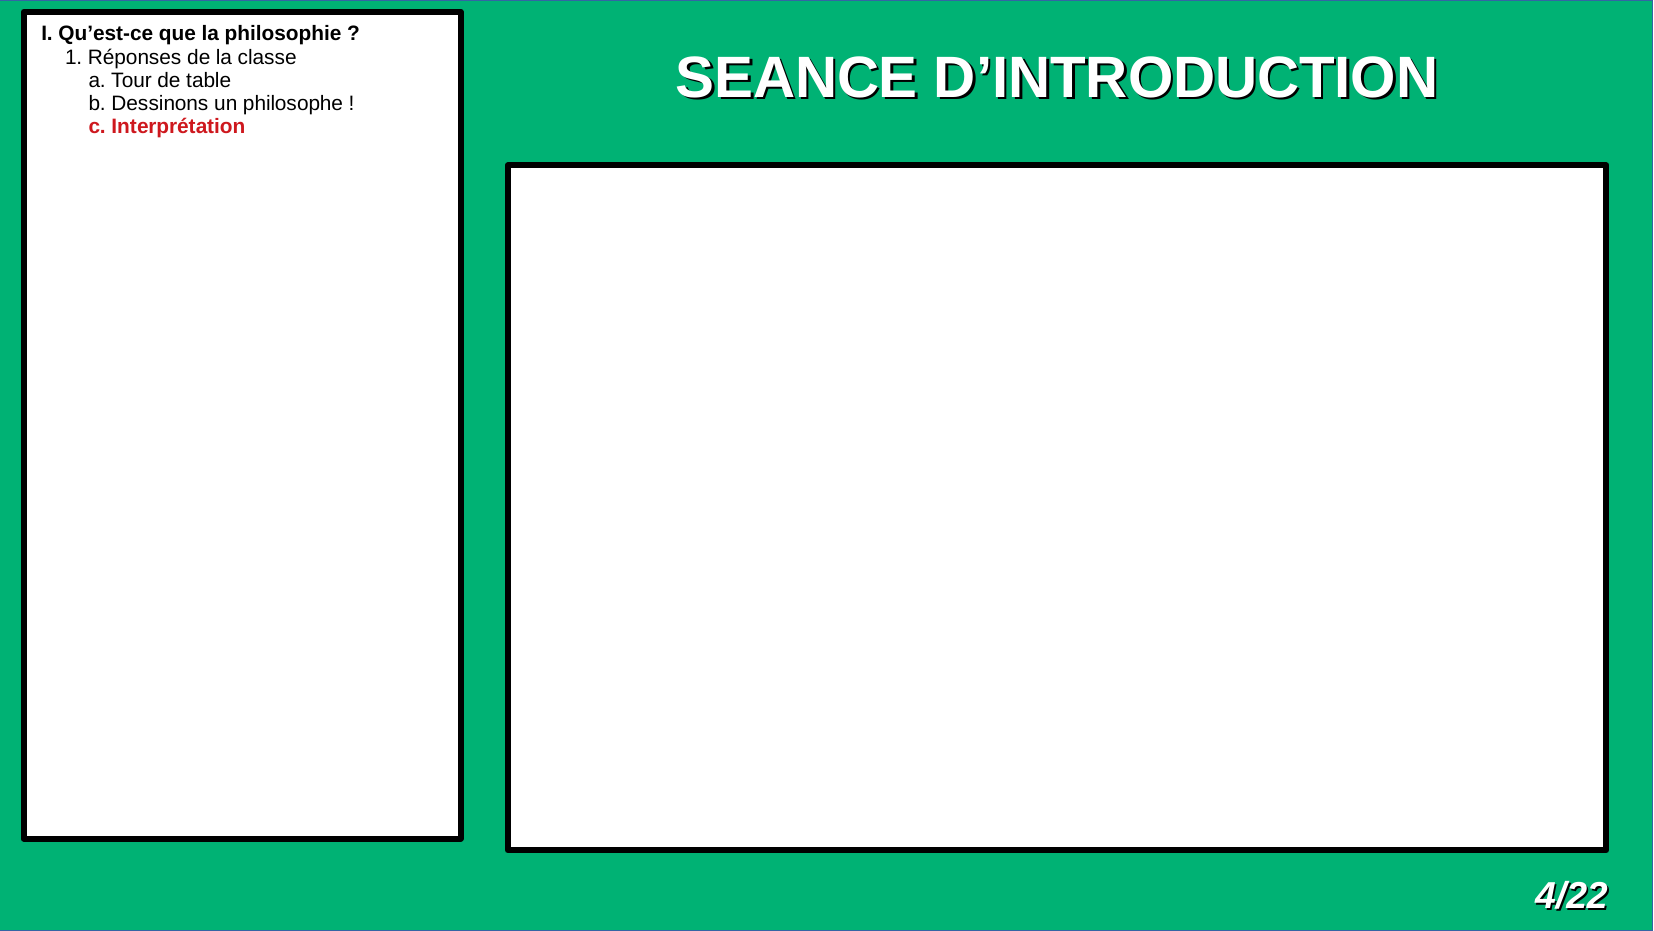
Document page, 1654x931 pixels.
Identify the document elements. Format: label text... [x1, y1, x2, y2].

text_box I. Qu’est-ce que la philosophie ? 1. Réponses de la classe a. Tour de table b. Dessinons un philosophe ! c. Interprétation [23, 11, 461, 839]
text_box <numéro>/22 [1464, 867, 1623, 931]
text_box [0, 0, 1653, 931]
text_box SEANCE D’INTRODUCTION [507, 0, 1607, 154]
